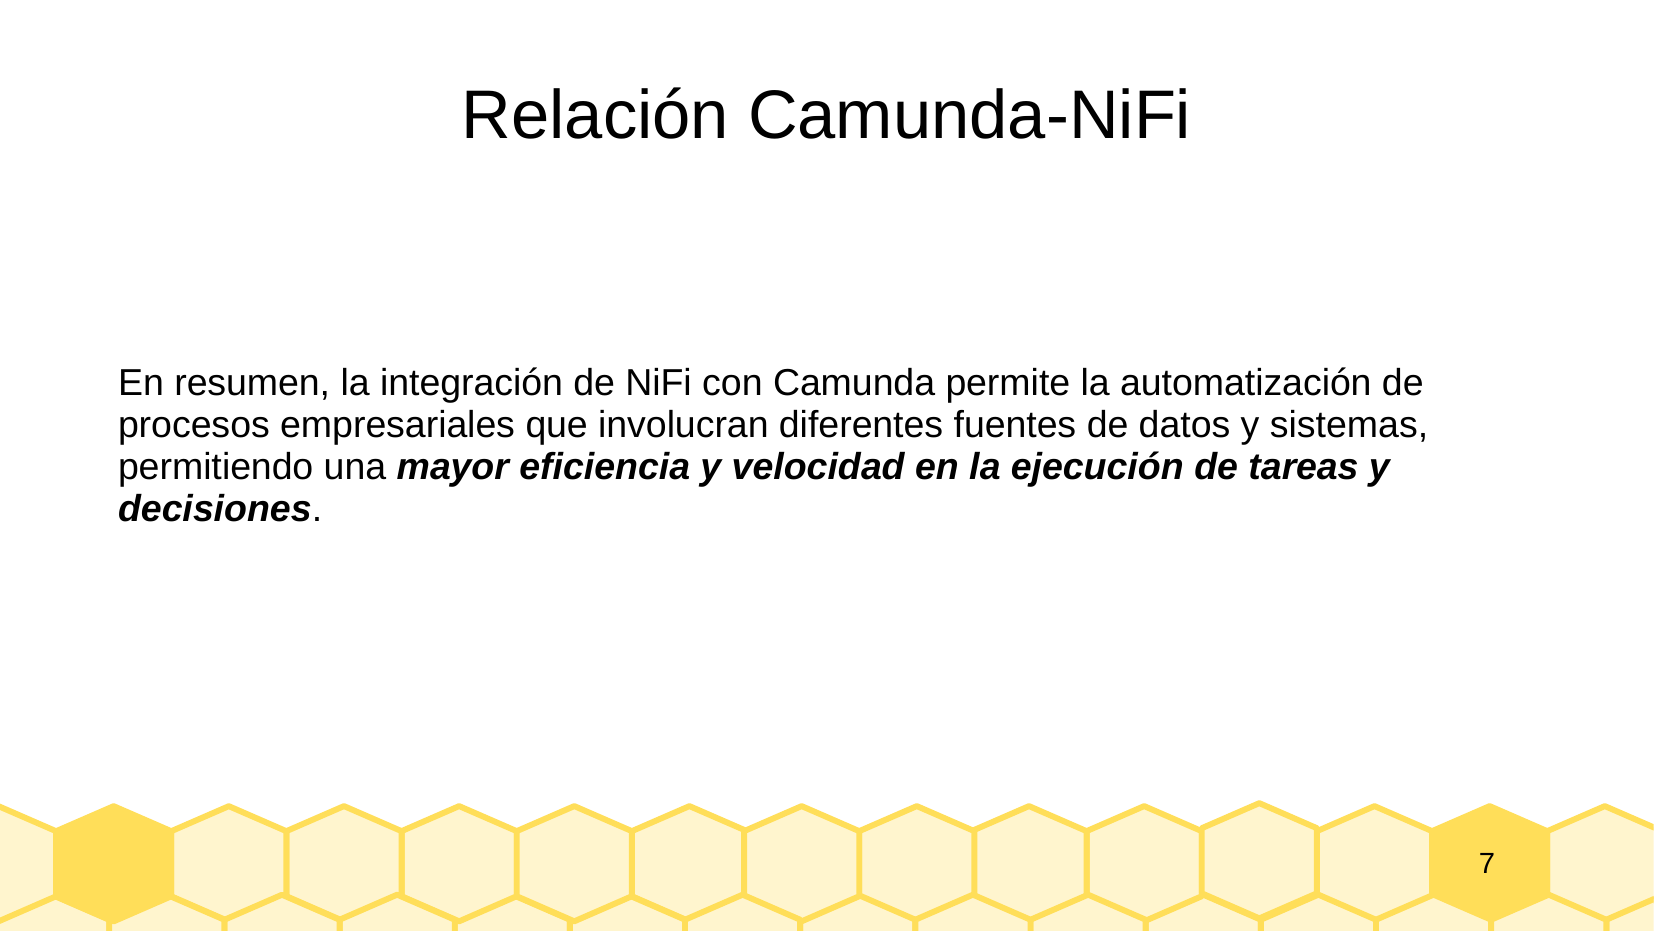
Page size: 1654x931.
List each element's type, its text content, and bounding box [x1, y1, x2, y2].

subtitle En resumen, la integración de NiFi con Camunda permite la automatización de procesos empresariales que involucran diferentes fuentes de datos y sistemas, permitiendo una mayor eficiencia y velocidad en la ejecución de tareas y decisiones. [82, 217, 1571, 758]
title Relación Camunda-NiFi [82, 37, 1571, 193]
